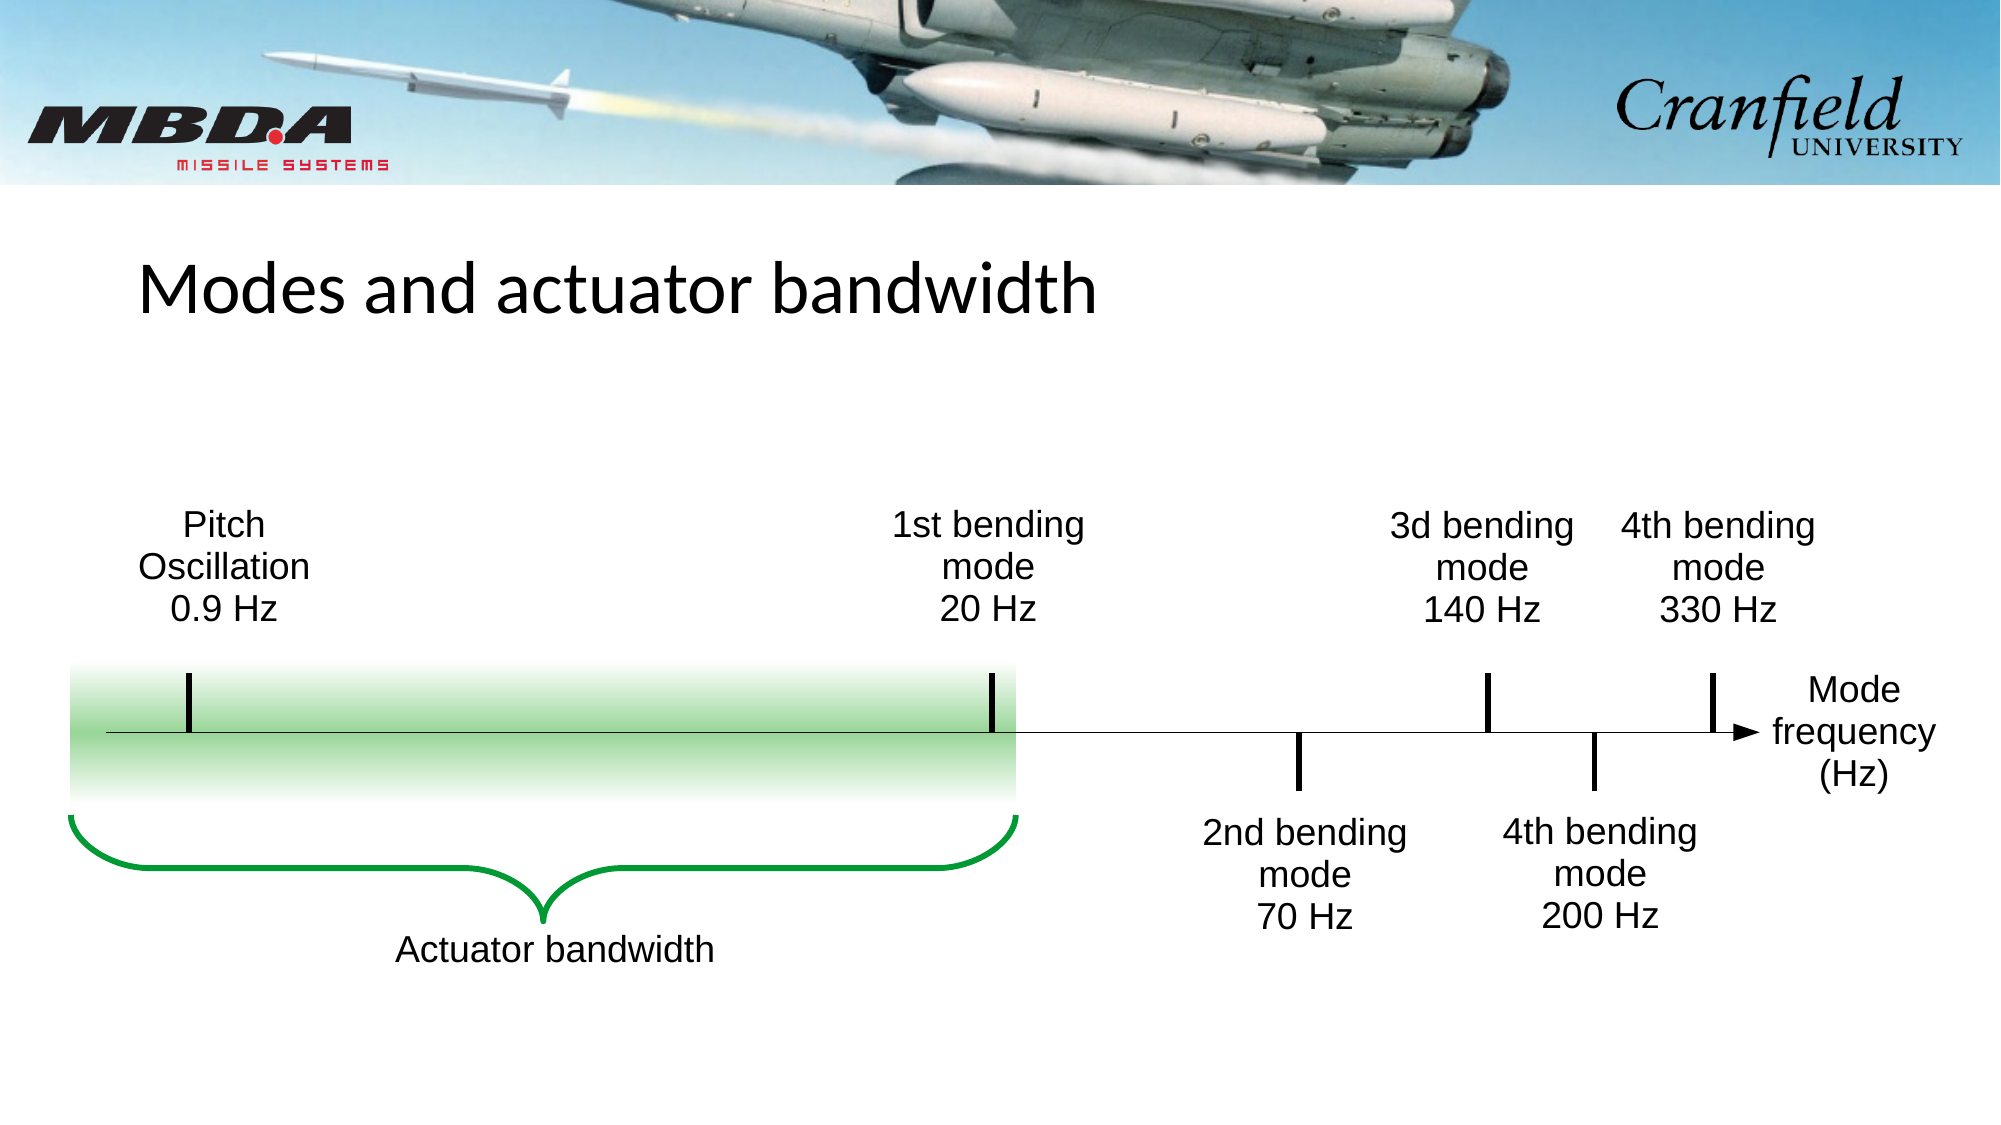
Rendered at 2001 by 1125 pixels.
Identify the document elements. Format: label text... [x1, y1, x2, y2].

text_box 4th bending mode 330 Hz [1570, 497, 1867, 638]
text_box [70, 661, 1016, 804]
text_box 3d bending mode 140 Hz [1334, 497, 1570, 638]
text_box 1st bending mode 20 Hz [840, 496, 1137, 637]
text_box Actuator bandwidth [248, 921, 863, 979]
text_box Pitch Oscillation 0.9 Hz [82, 496, 367, 637]
picture [0, 0, 2000, 185]
text_box 2nd bending mode 70 Hz [1157, 804, 1453, 945]
text_box Mode frequency (Hz) [1712, 661, 1997, 832]
title Modes and actuator bandwidth [137, 214, 1863, 377]
text_box 4th bending mode 200 Hz [1452, 803, 1749, 944]
